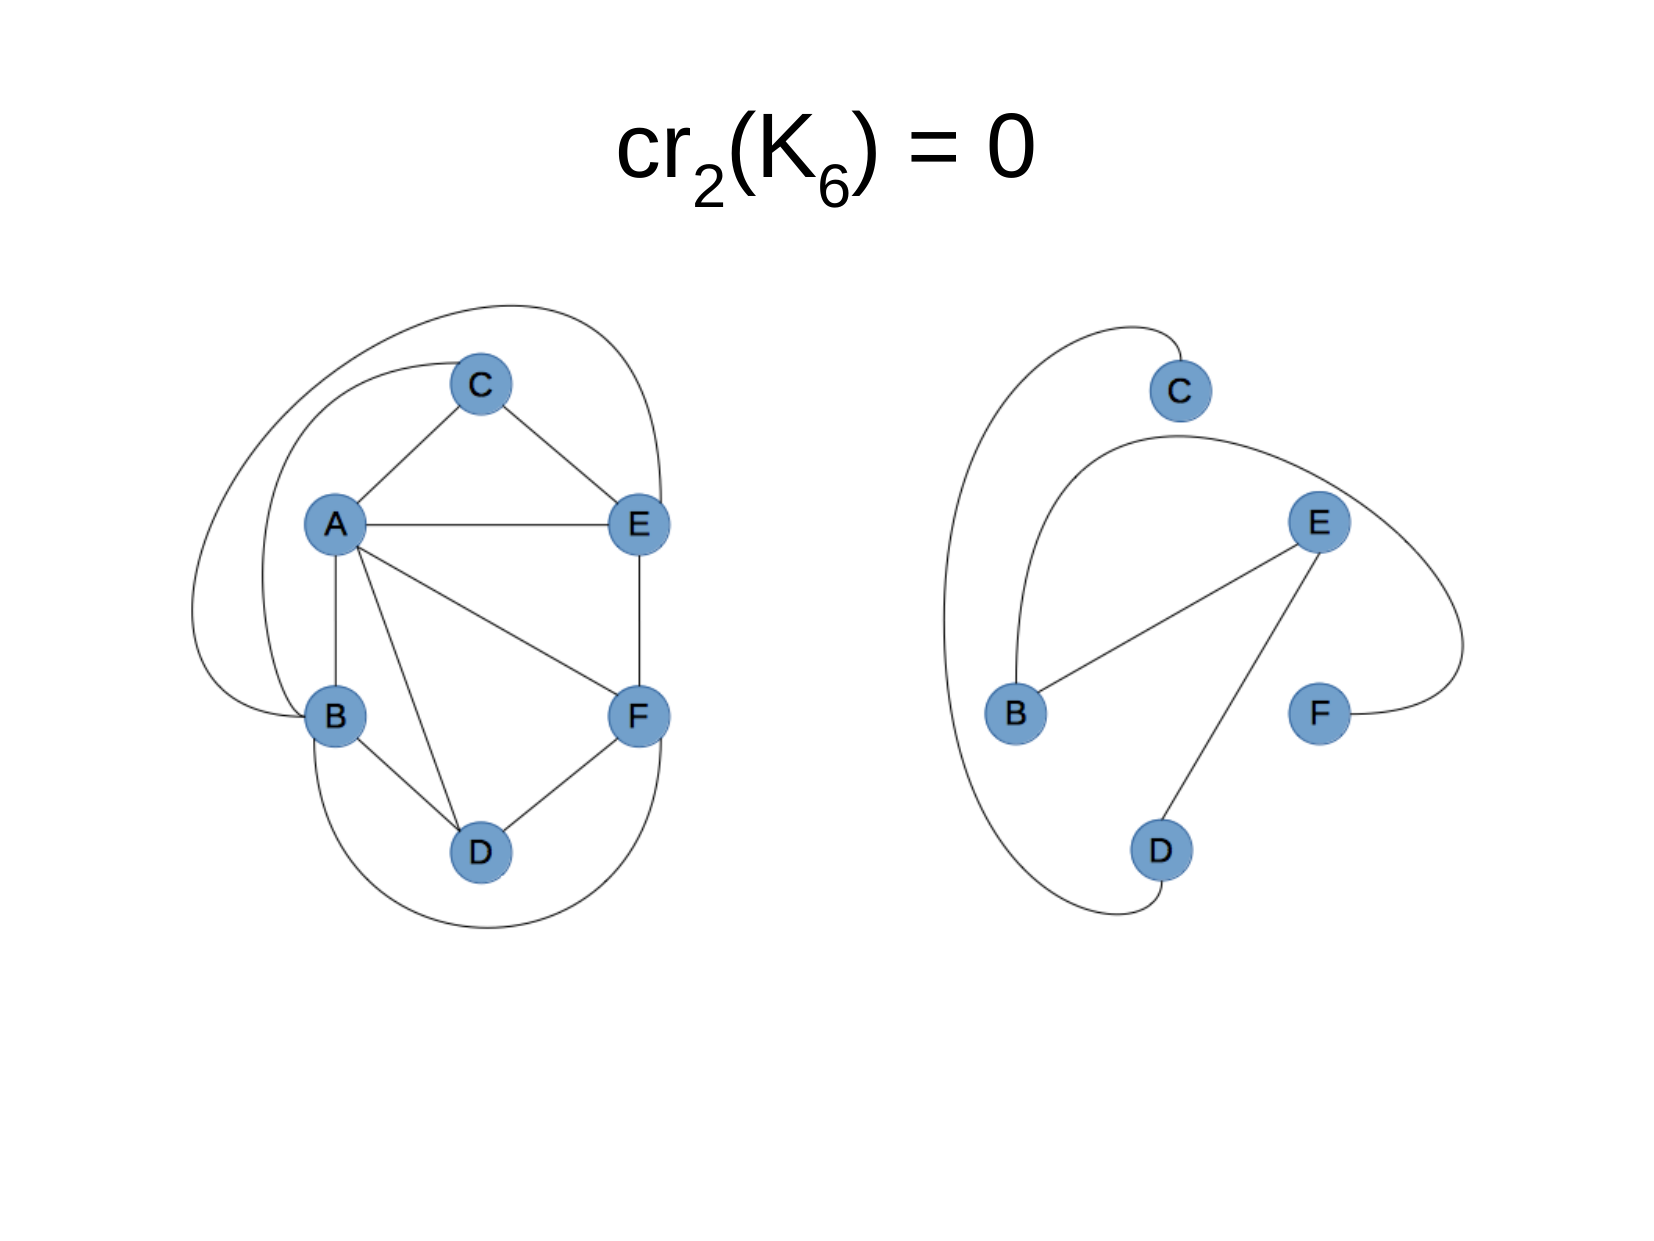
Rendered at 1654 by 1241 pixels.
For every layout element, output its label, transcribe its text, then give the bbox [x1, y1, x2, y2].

picture [140, 246, 1513, 988]
title cr2(K6) = 0 [82, 49, 1571, 257]
